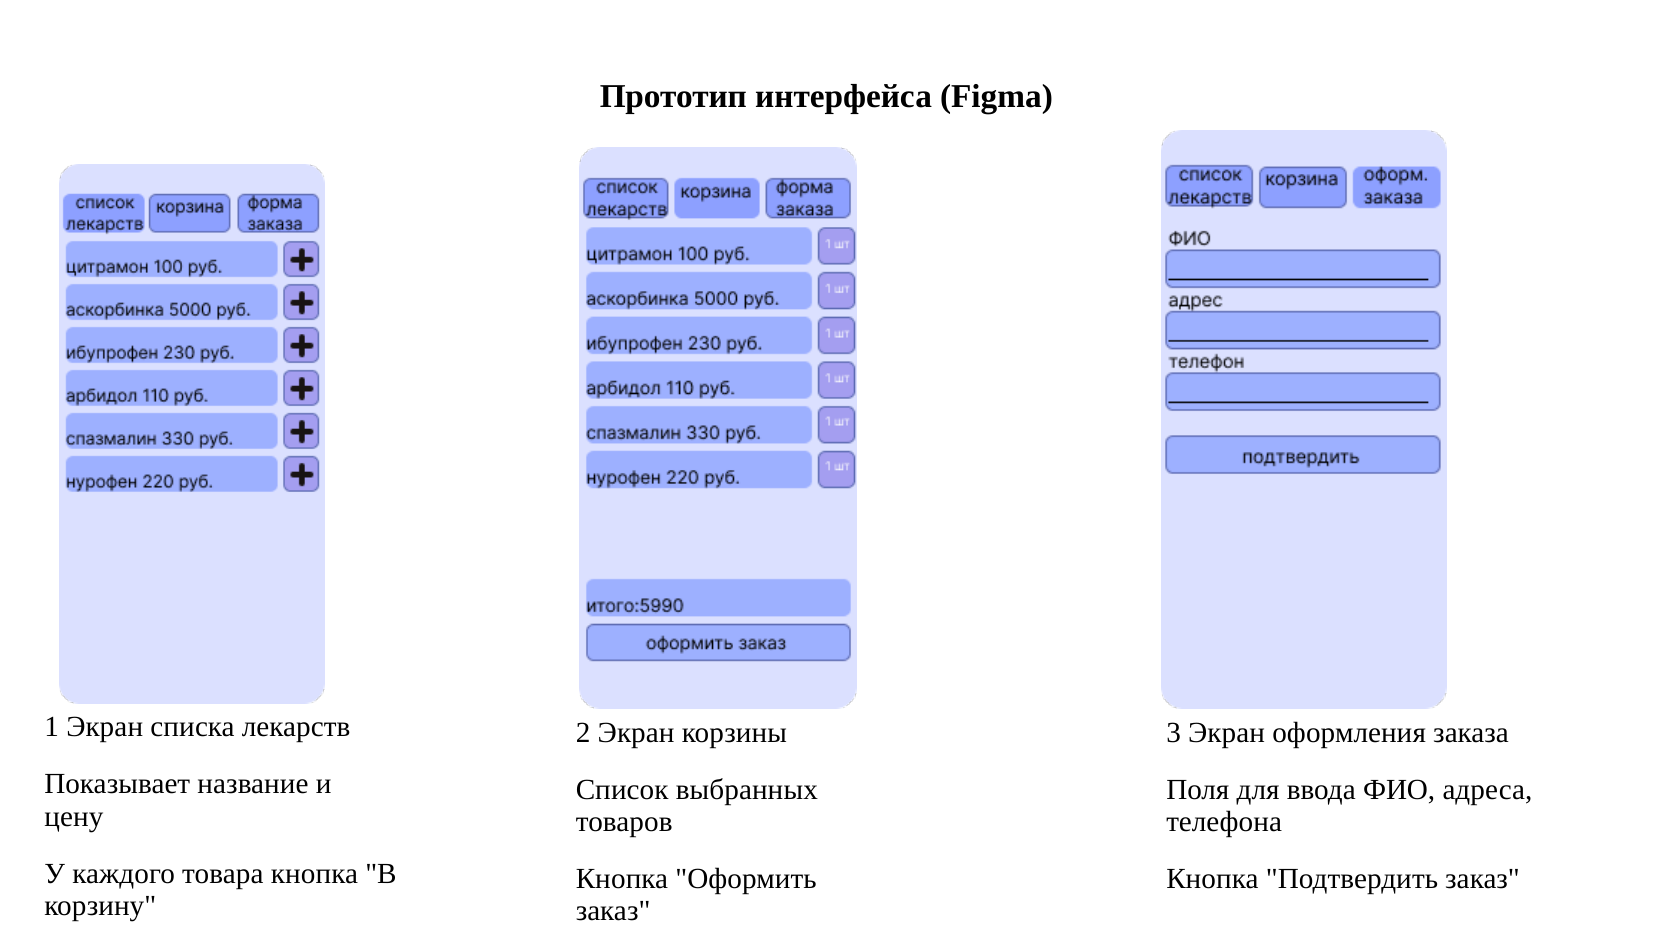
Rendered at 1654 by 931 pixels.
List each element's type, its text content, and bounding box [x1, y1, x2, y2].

picture [59, 164, 325, 703]
title Прототип интерфейса (Figma) [82, 37, 1571, 193]
picture [1161, 130, 1447, 708]
picture [579, 147, 857, 708]
text_box 1 Экран списка лекарств Показывает название и цену У каждого товара кнопка "В корзину" [29, 703, 413, 931]
text_box 2 Экран корзины Список выбранных товаров Кнопка "Оформить заказ" [561, 708, 858, 931]
text_box 3 Экран оформления заказа Поля для ввода ФИО, адреса, телефона Кнопка "Подтвердить заказ" [1151, 708, 1574, 931]
